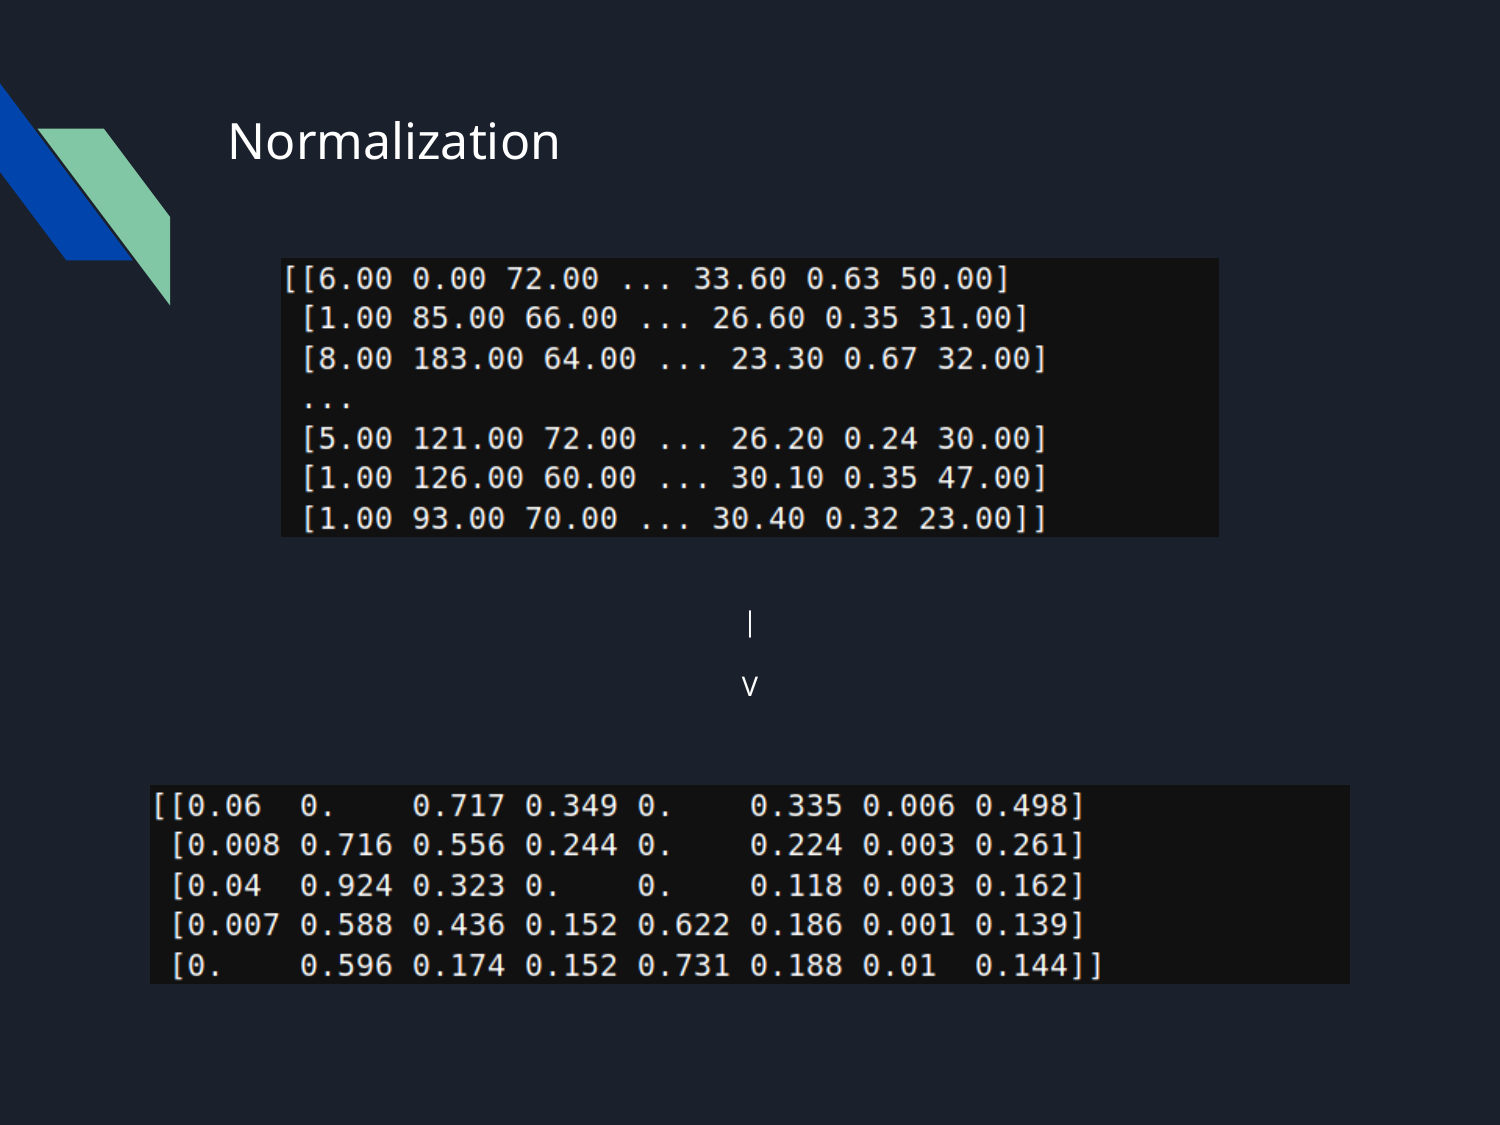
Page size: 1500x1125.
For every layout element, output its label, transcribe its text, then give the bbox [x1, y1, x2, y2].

picture [150, 785, 1350, 984]
list | V [712, 588, 788, 719]
picture [281, 258, 1219, 537]
title Normalization [212, 86, 1368, 236]
